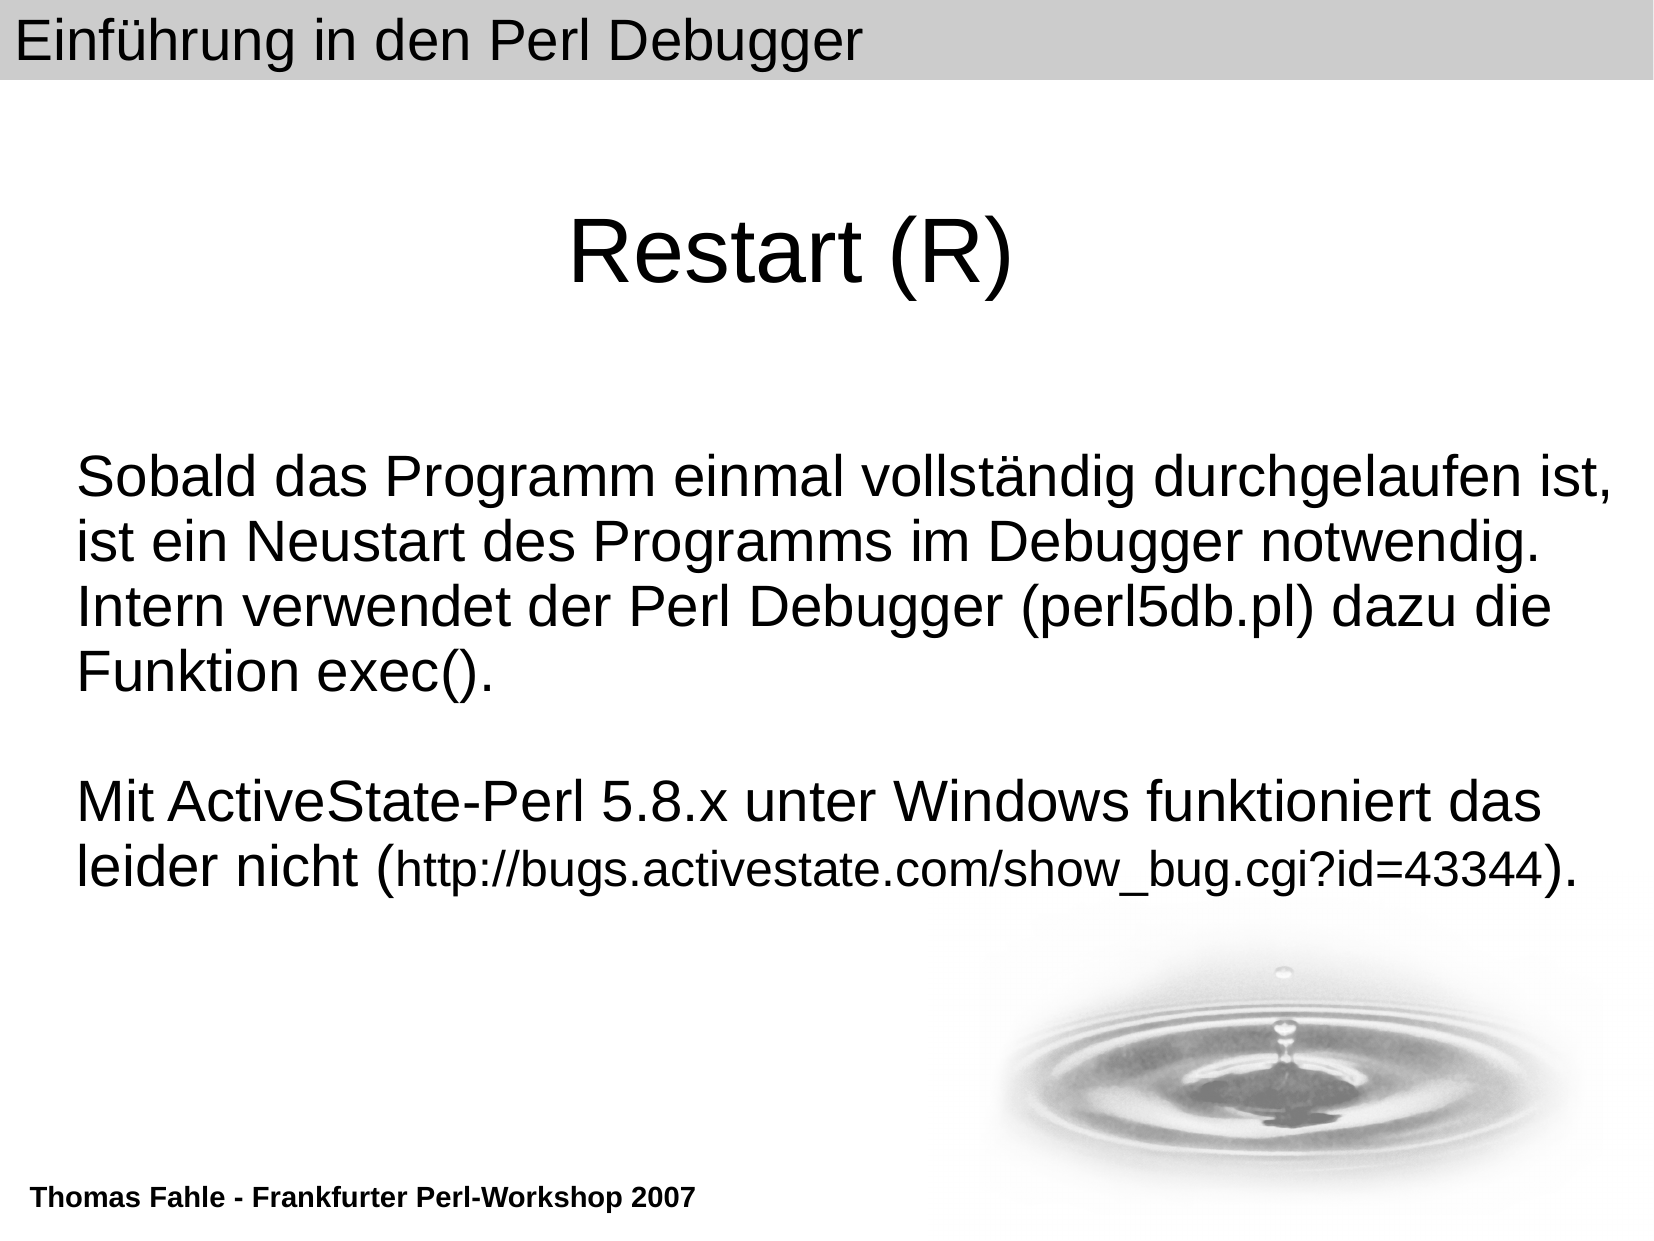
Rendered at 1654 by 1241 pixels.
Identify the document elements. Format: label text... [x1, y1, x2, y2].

picture [0, 80, 1654, 1241]
subtitle Sobald das Programm einmal vollständig durchgelaufen ist, ist ein Neustart des Programms im Debugger notwendig. Intern verwendet der Perl Debugger (perl5db.pl) dazu die Funktion exec(). Mit ActiveState-Perl 5.8.x unter Windows funktioniert das leider nicht (http://bugs.activestate.com/show_bug.cgi?id=43344). [76, 375, 1625, 968]
title Restart (R) [47, 147, 1536, 355]
